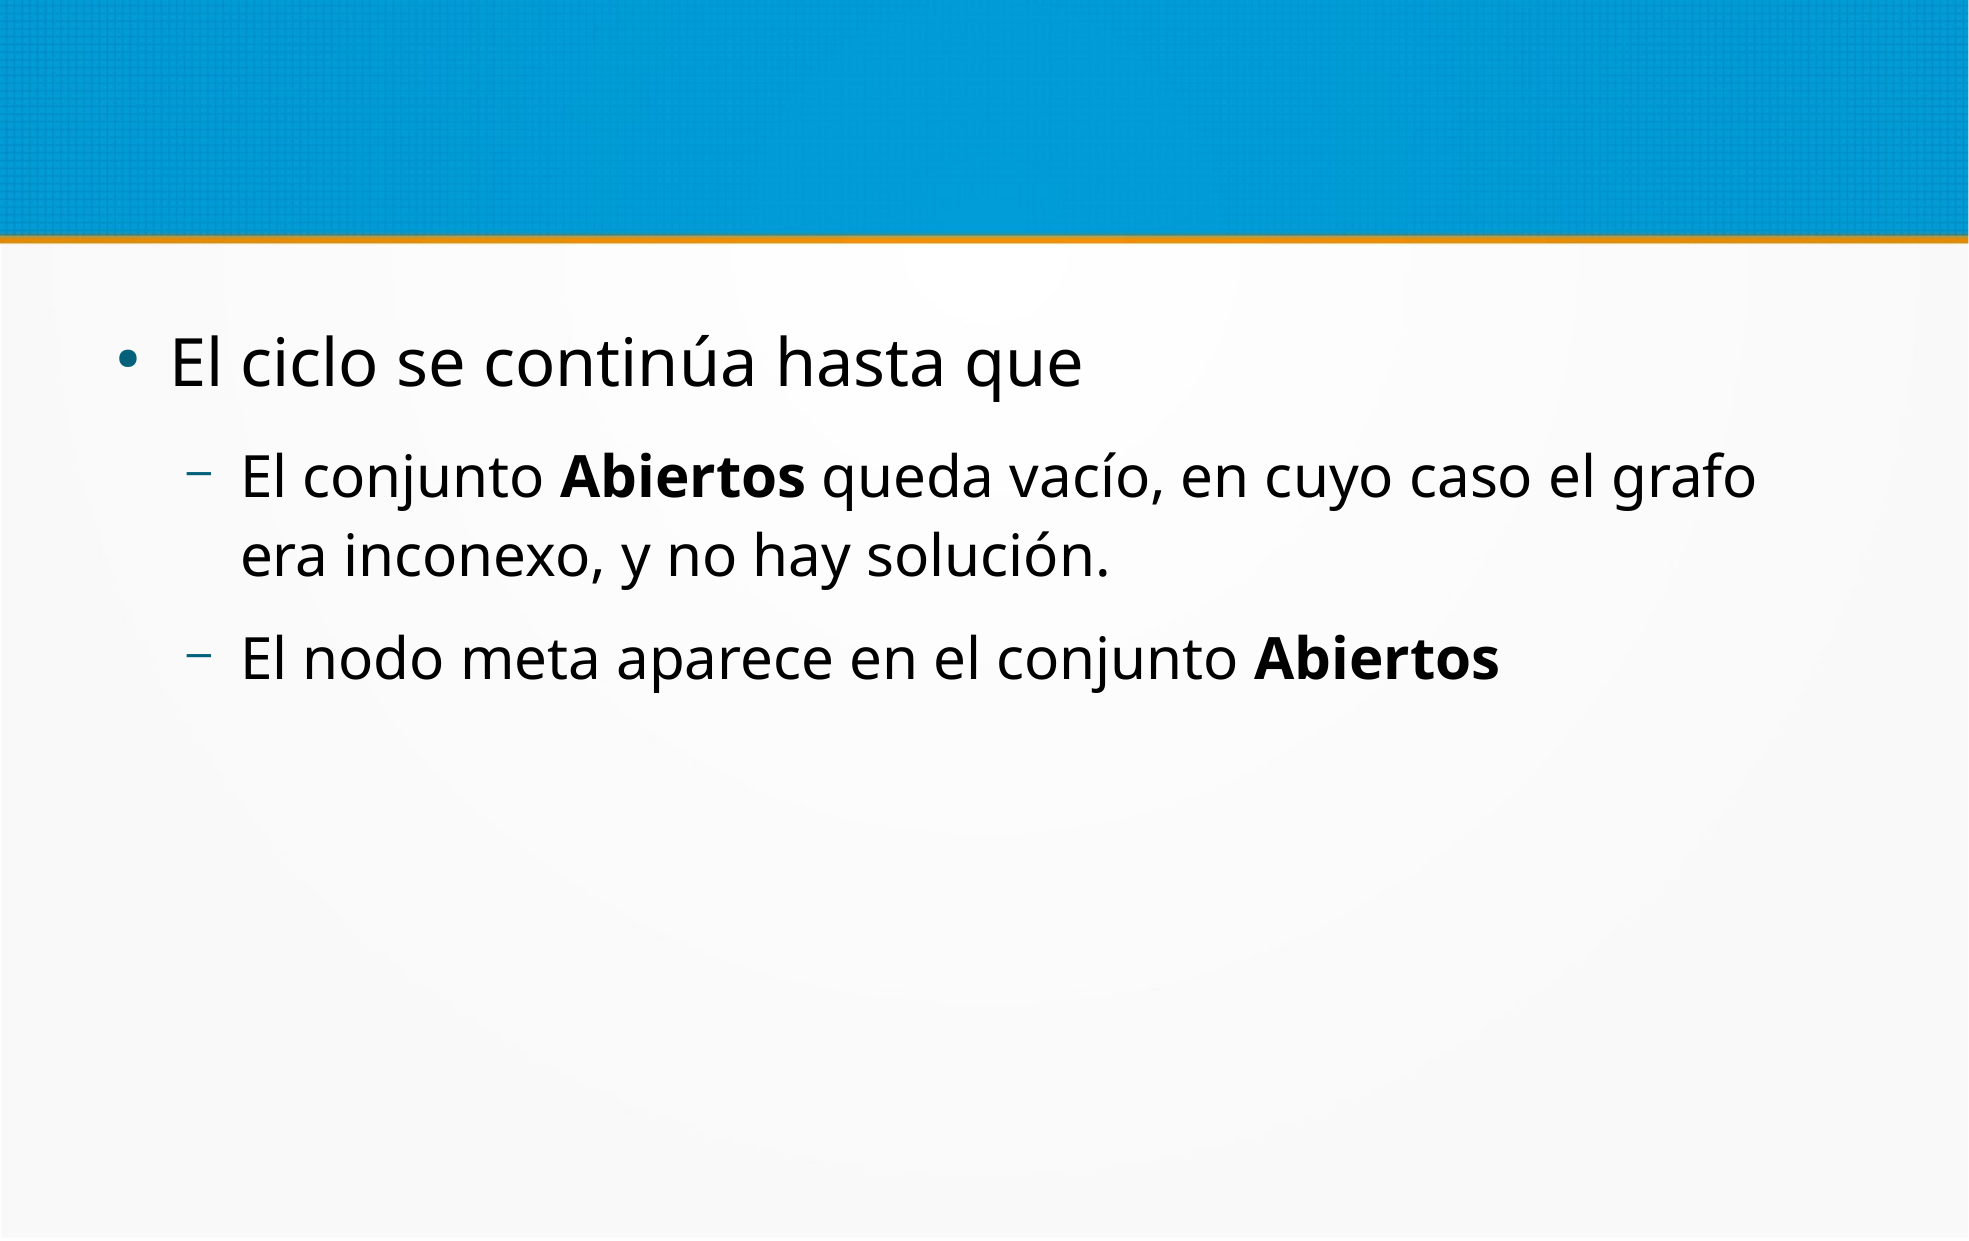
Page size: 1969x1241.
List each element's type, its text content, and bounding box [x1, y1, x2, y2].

picture [0, 233, 1969, 1241]
list El ciclo se continúa hasta que El conjunto Abiertos queda vacío, en cuyo caso el grafo era inconexo, y no hay solución. El nodo meta aparece en el conjunto Abiertos [98, 315, 1861, 1081]
